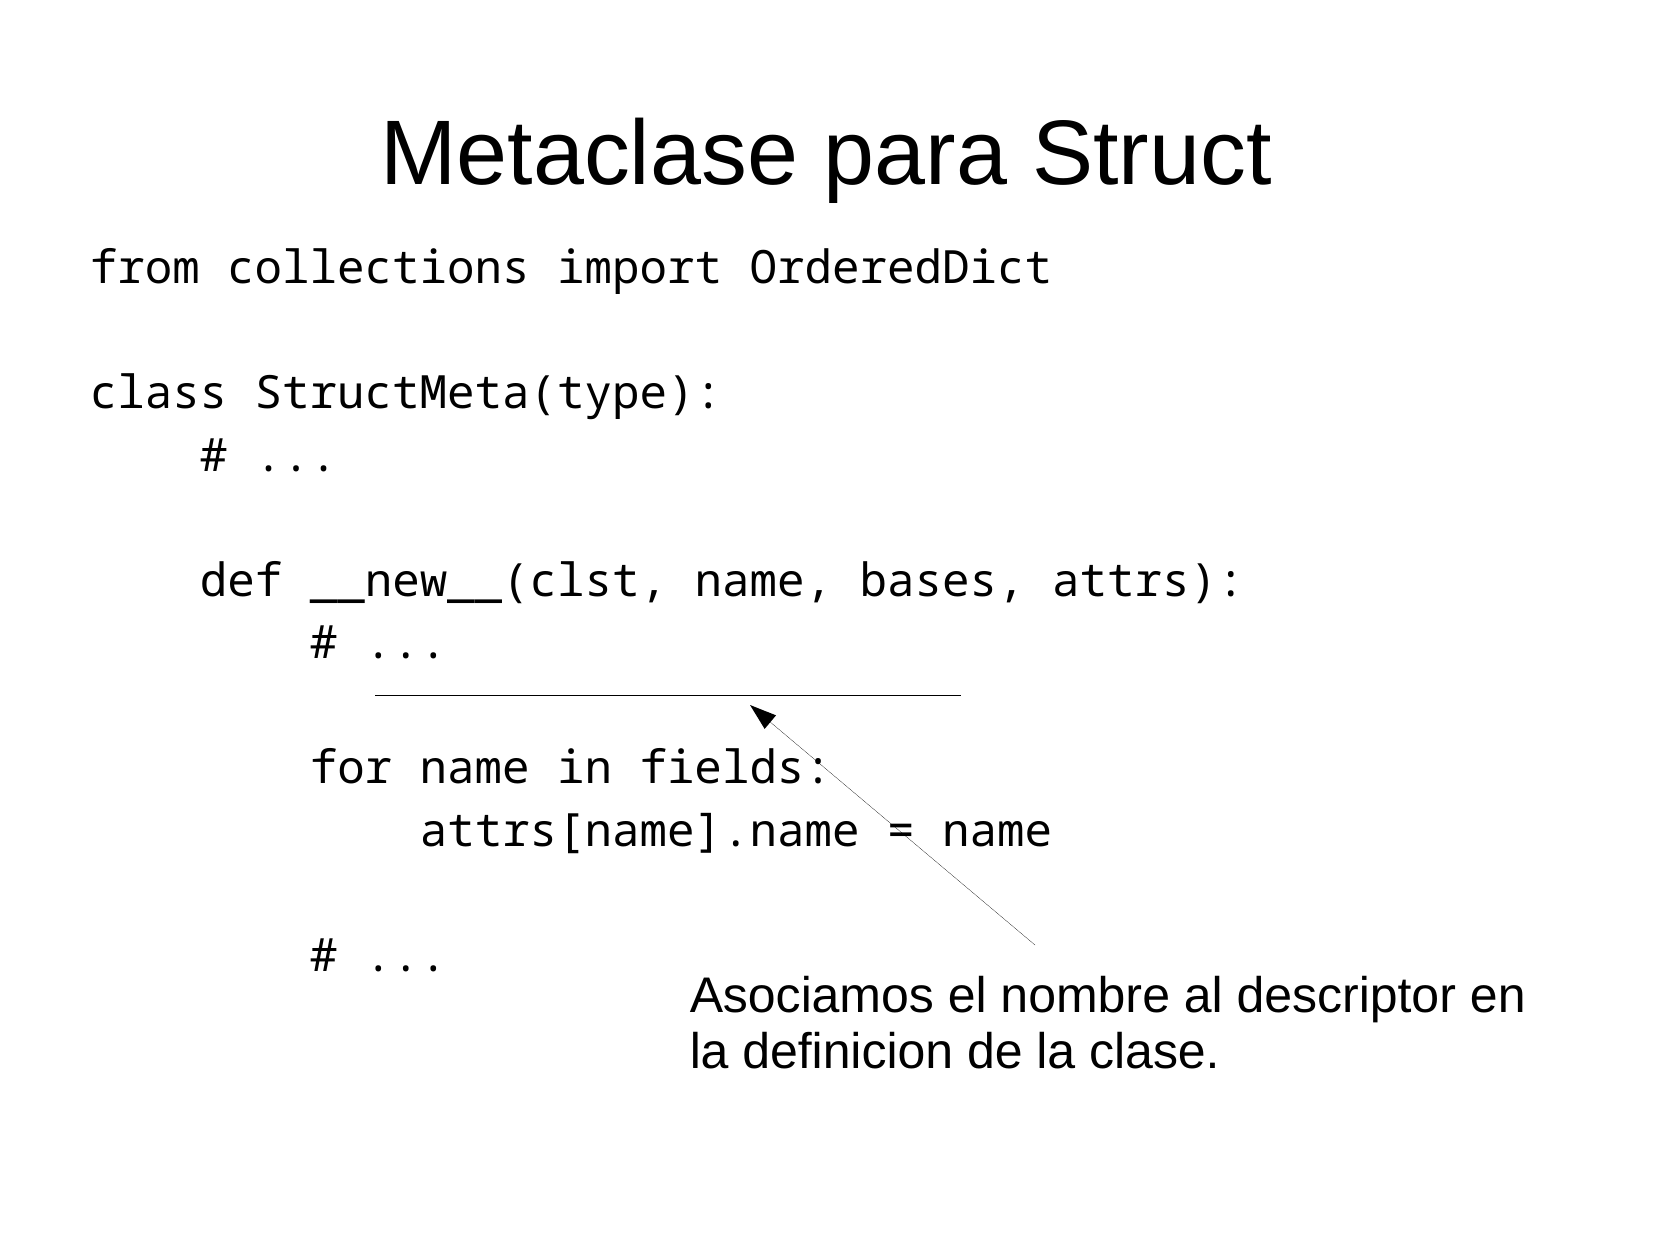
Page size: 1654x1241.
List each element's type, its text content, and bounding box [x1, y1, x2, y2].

title Metaclase para Struct [82, 49, 1571, 227]
text_box Asociamos el nombre al descriptor en la definicion de la clase. [675, 960, 1555, 1087]
text_box from collections import OrderedDict class StructMeta(type): # ... def __new__(clst, name, bases, attrs): # ... for name in fields: attrs[name].name = name # ... [75, 227, 1597, 1036]
